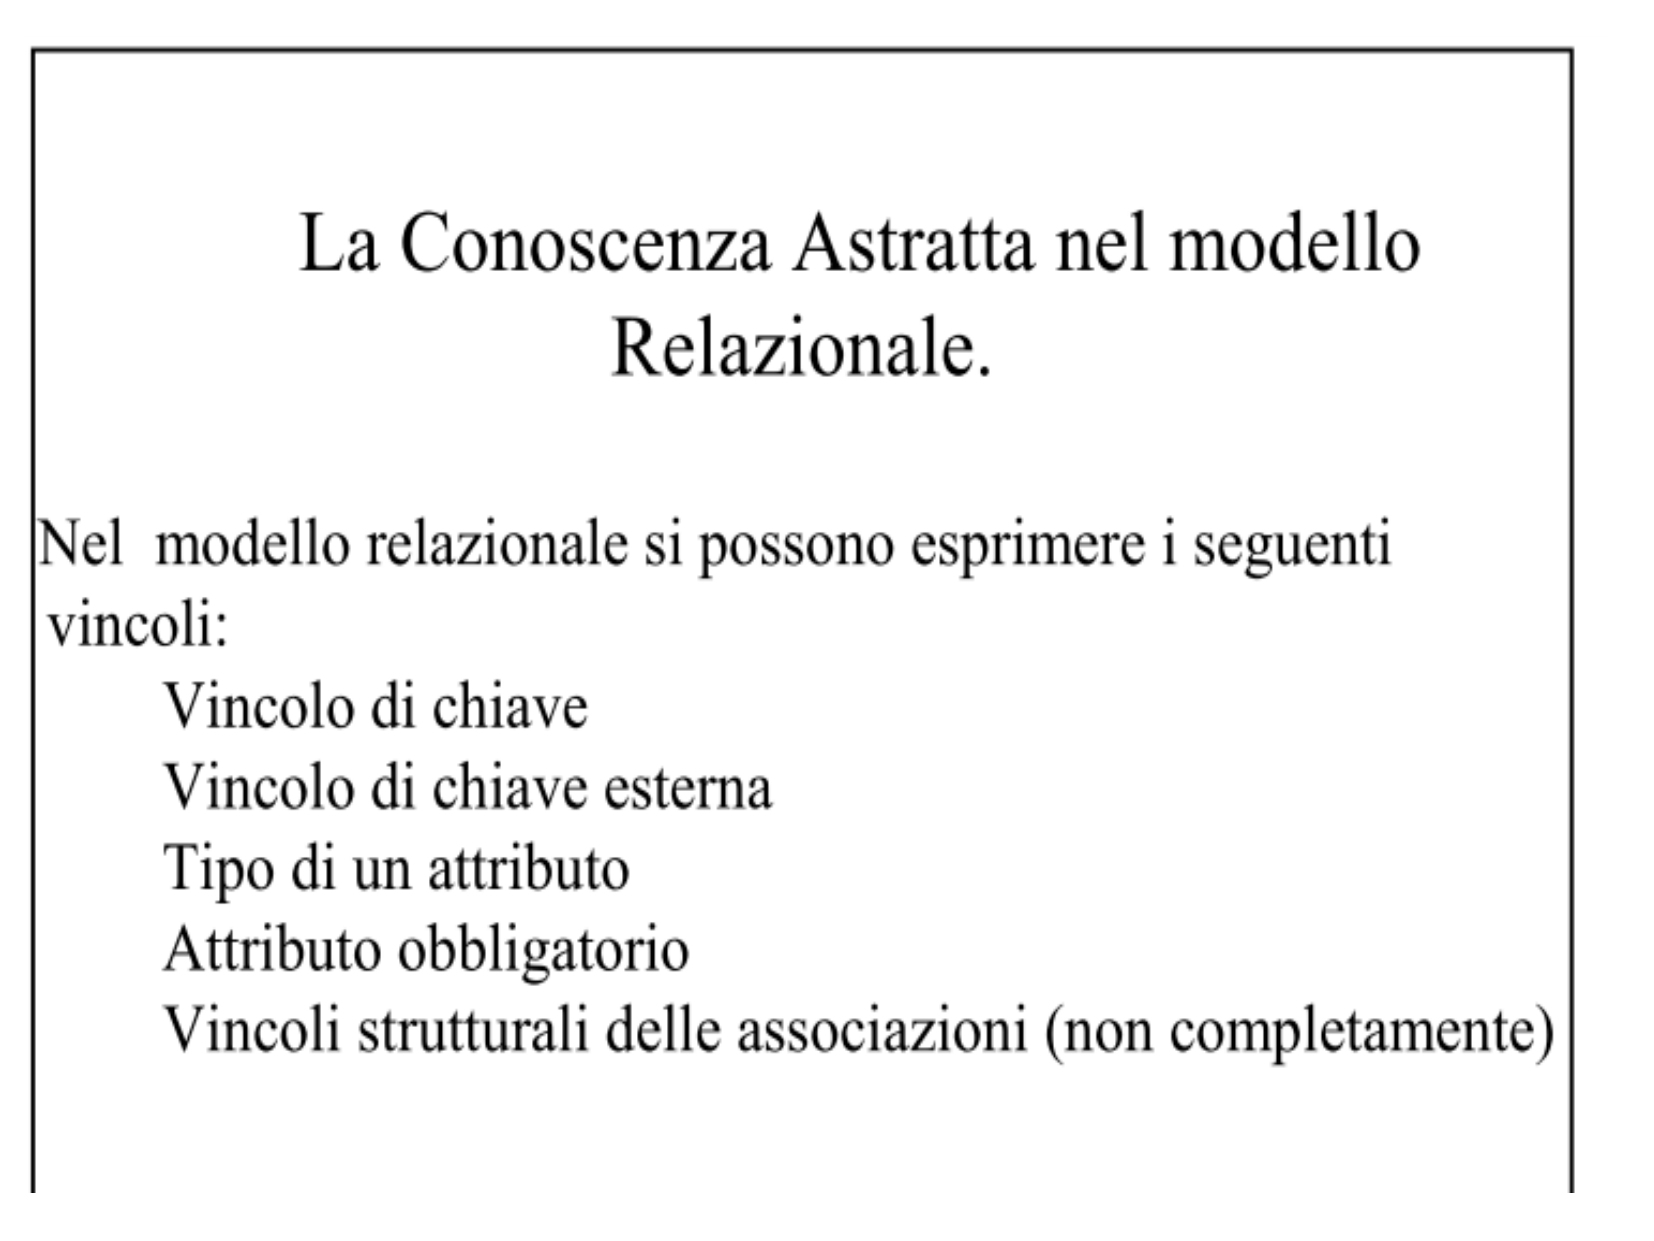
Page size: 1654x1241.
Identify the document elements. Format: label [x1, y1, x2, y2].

picture [23, 35, 1607, 1193]
